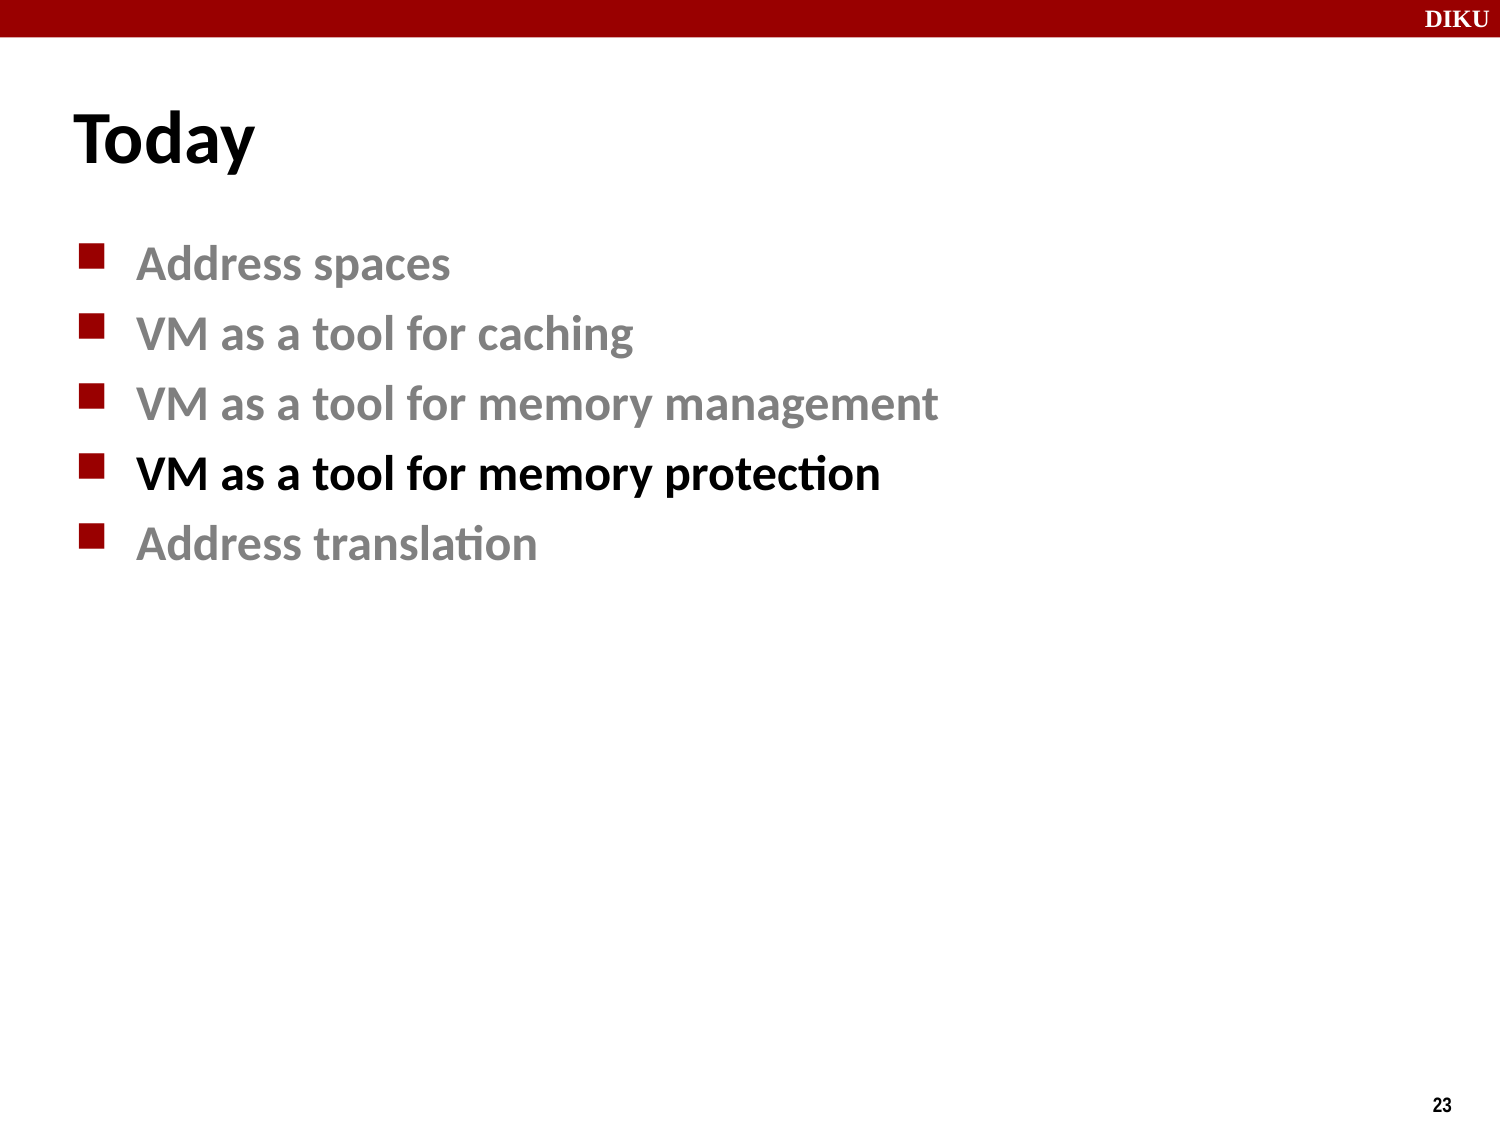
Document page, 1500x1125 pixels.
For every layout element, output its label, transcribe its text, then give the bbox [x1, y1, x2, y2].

text_box Today [58, 71, 1304, 197]
text_box Address spaces VM as a tool for caching VM as a tool for memory management VM as a tool for memory protection Address translation [65, 223, 1361, 1039]
